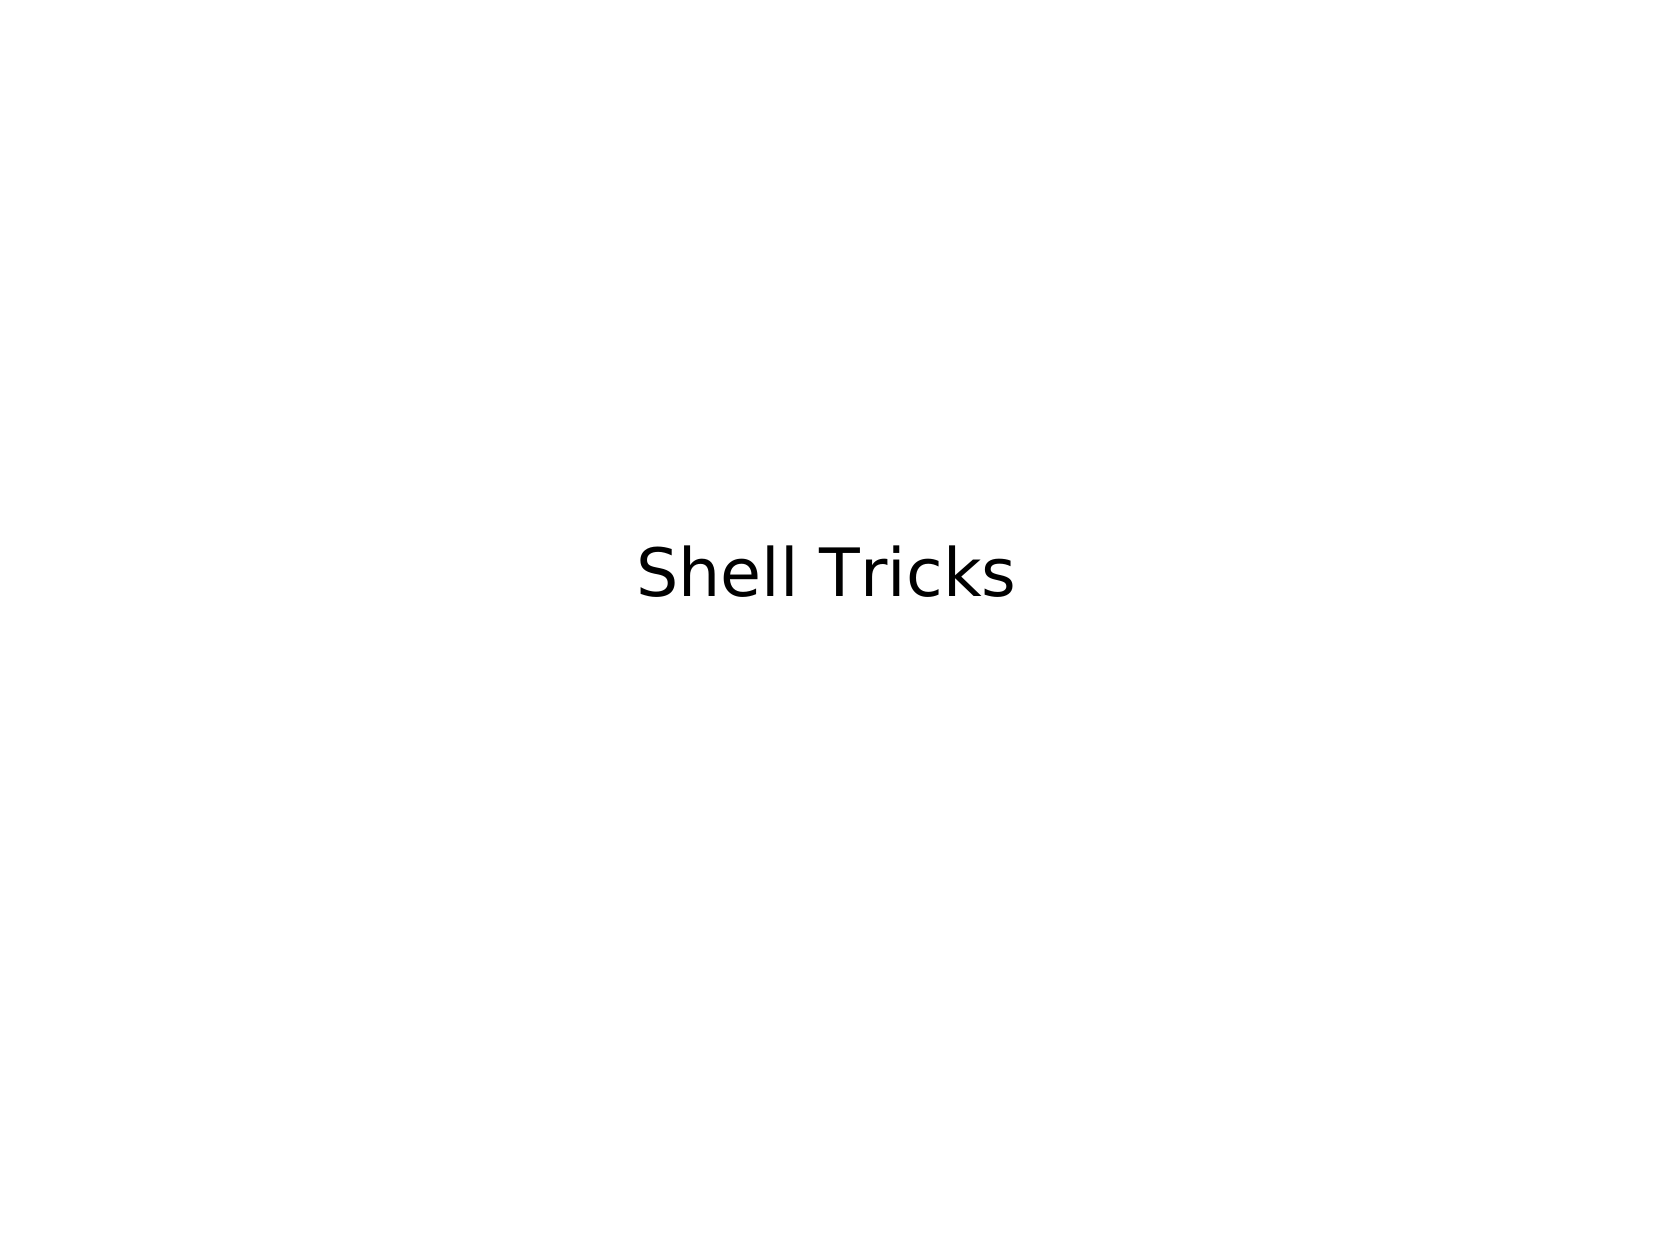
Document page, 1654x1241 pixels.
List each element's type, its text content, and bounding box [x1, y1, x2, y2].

subtitle Shell Tricks [82, 37, 1571, 1109]
